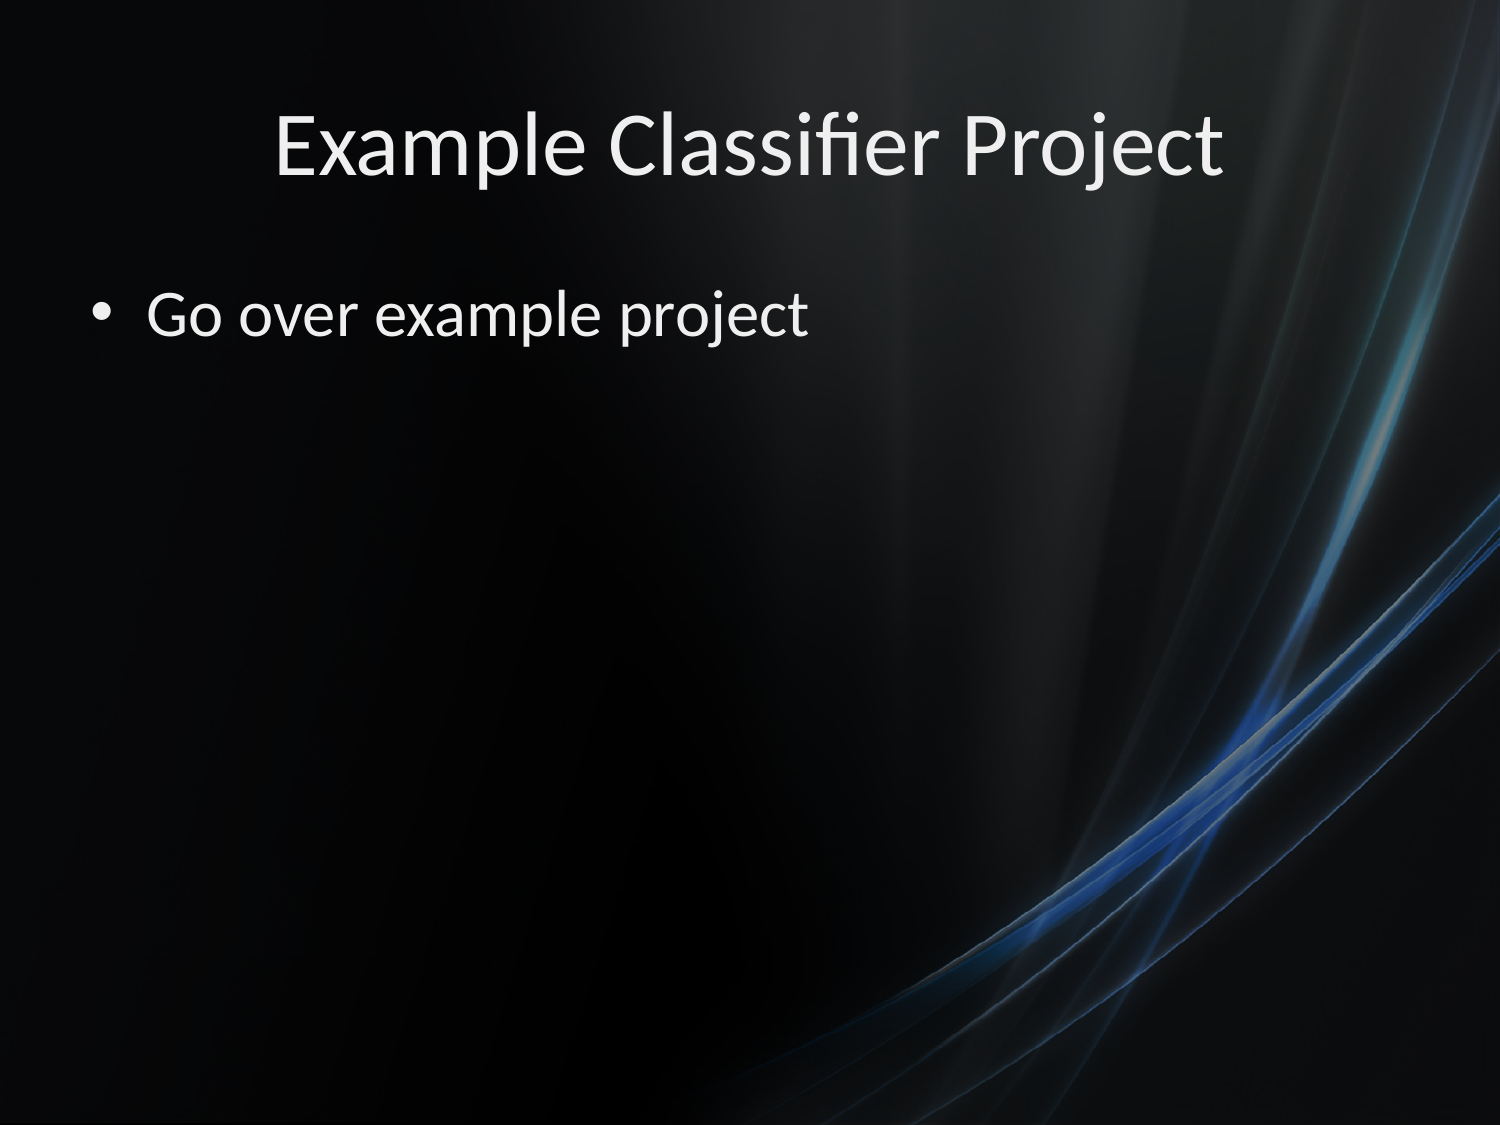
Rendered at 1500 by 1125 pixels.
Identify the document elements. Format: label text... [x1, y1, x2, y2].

picture [0, 0, 1500, 1125]
list Go over example project [75, 262, 1425, 1005]
title Example Classifier Project [75, 45, 1425, 233]
